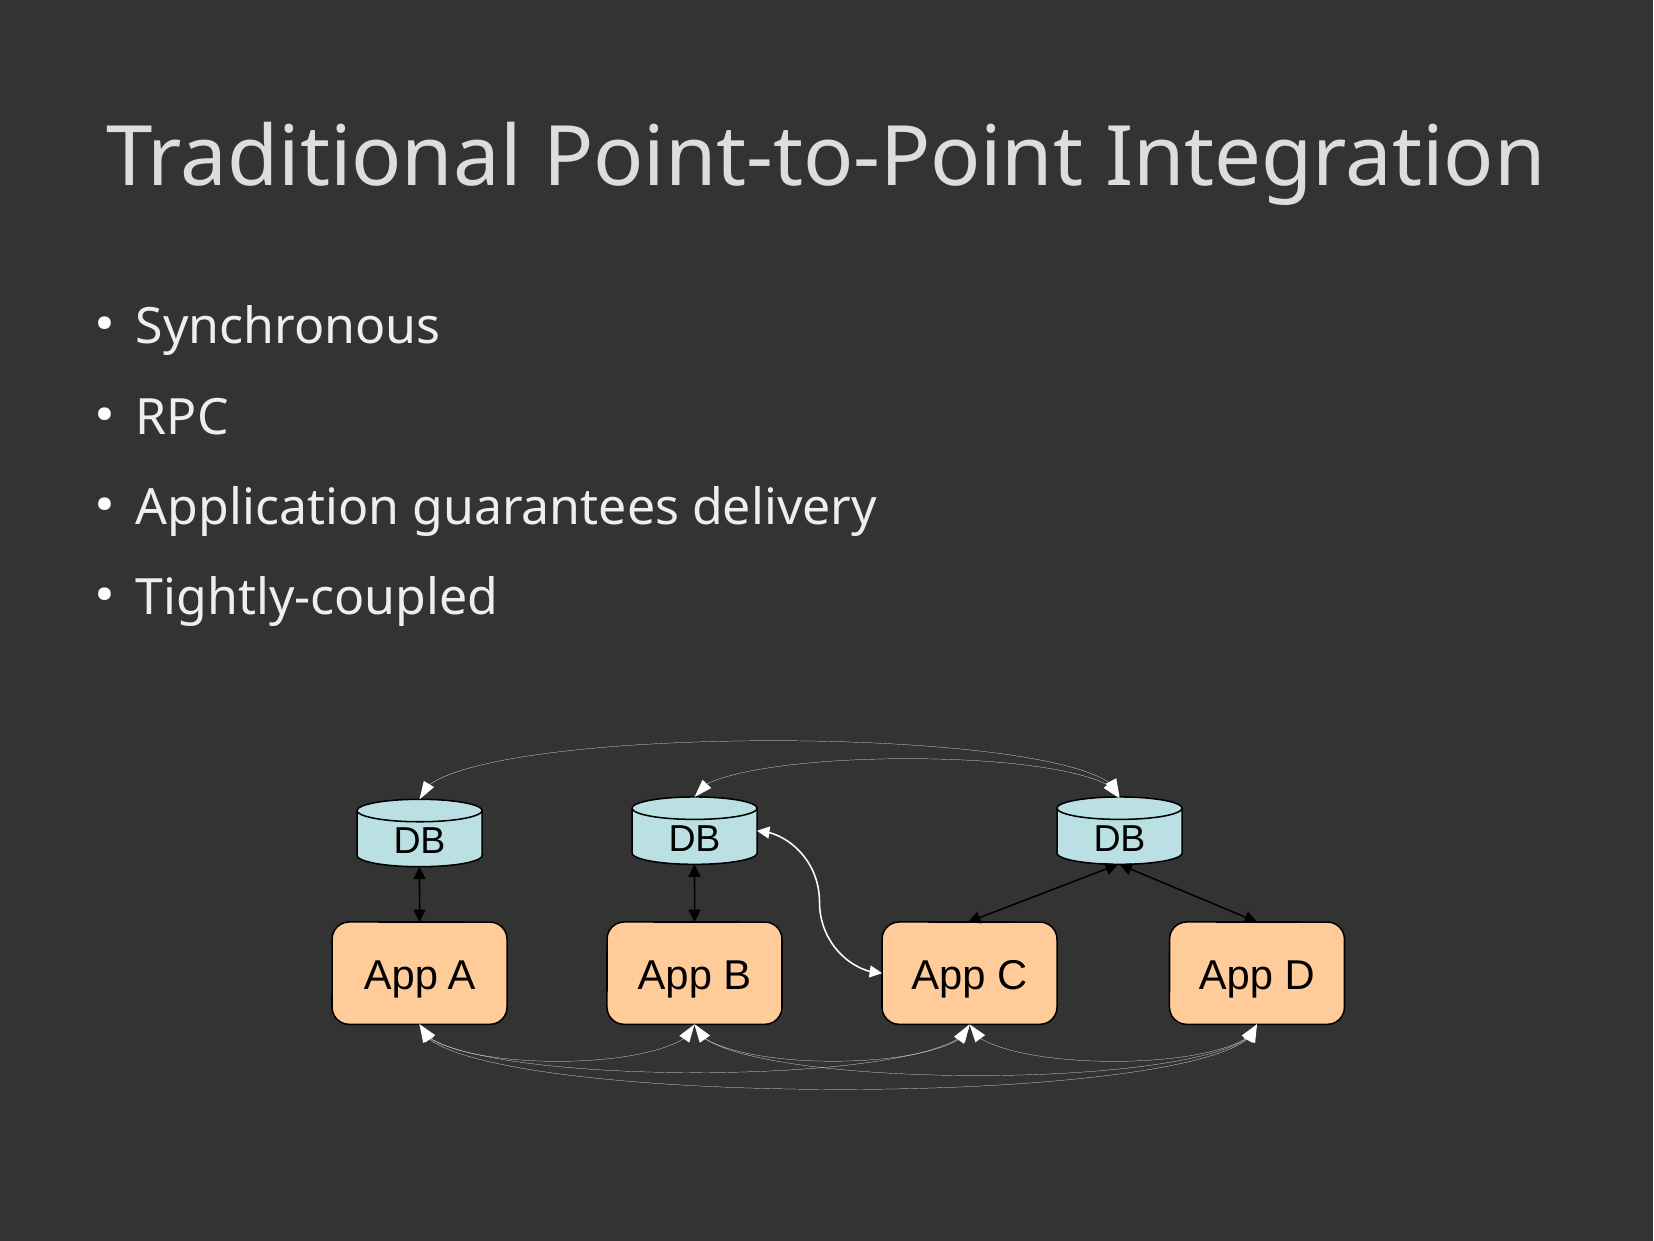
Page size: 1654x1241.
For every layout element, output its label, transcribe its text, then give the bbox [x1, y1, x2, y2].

text_box App A [332, 921, 508, 1025]
text_box App C [881, 921, 1058, 1025]
title Traditional Point-to-Point Integration [82, 49, 1571, 257]
list Synchronous RPC Application guarantees delivery Tightly-coupled [82, 290, 1571, 631]
text_box DB [357, 799, 483, 867]
text_box DB [632, 796, 758, 865]
text_box DB [1057, 796, 1183, 865]
text_box App B [606, 921, 783, 1025]
text_box App D [1169, 921, 1345, 1025]
